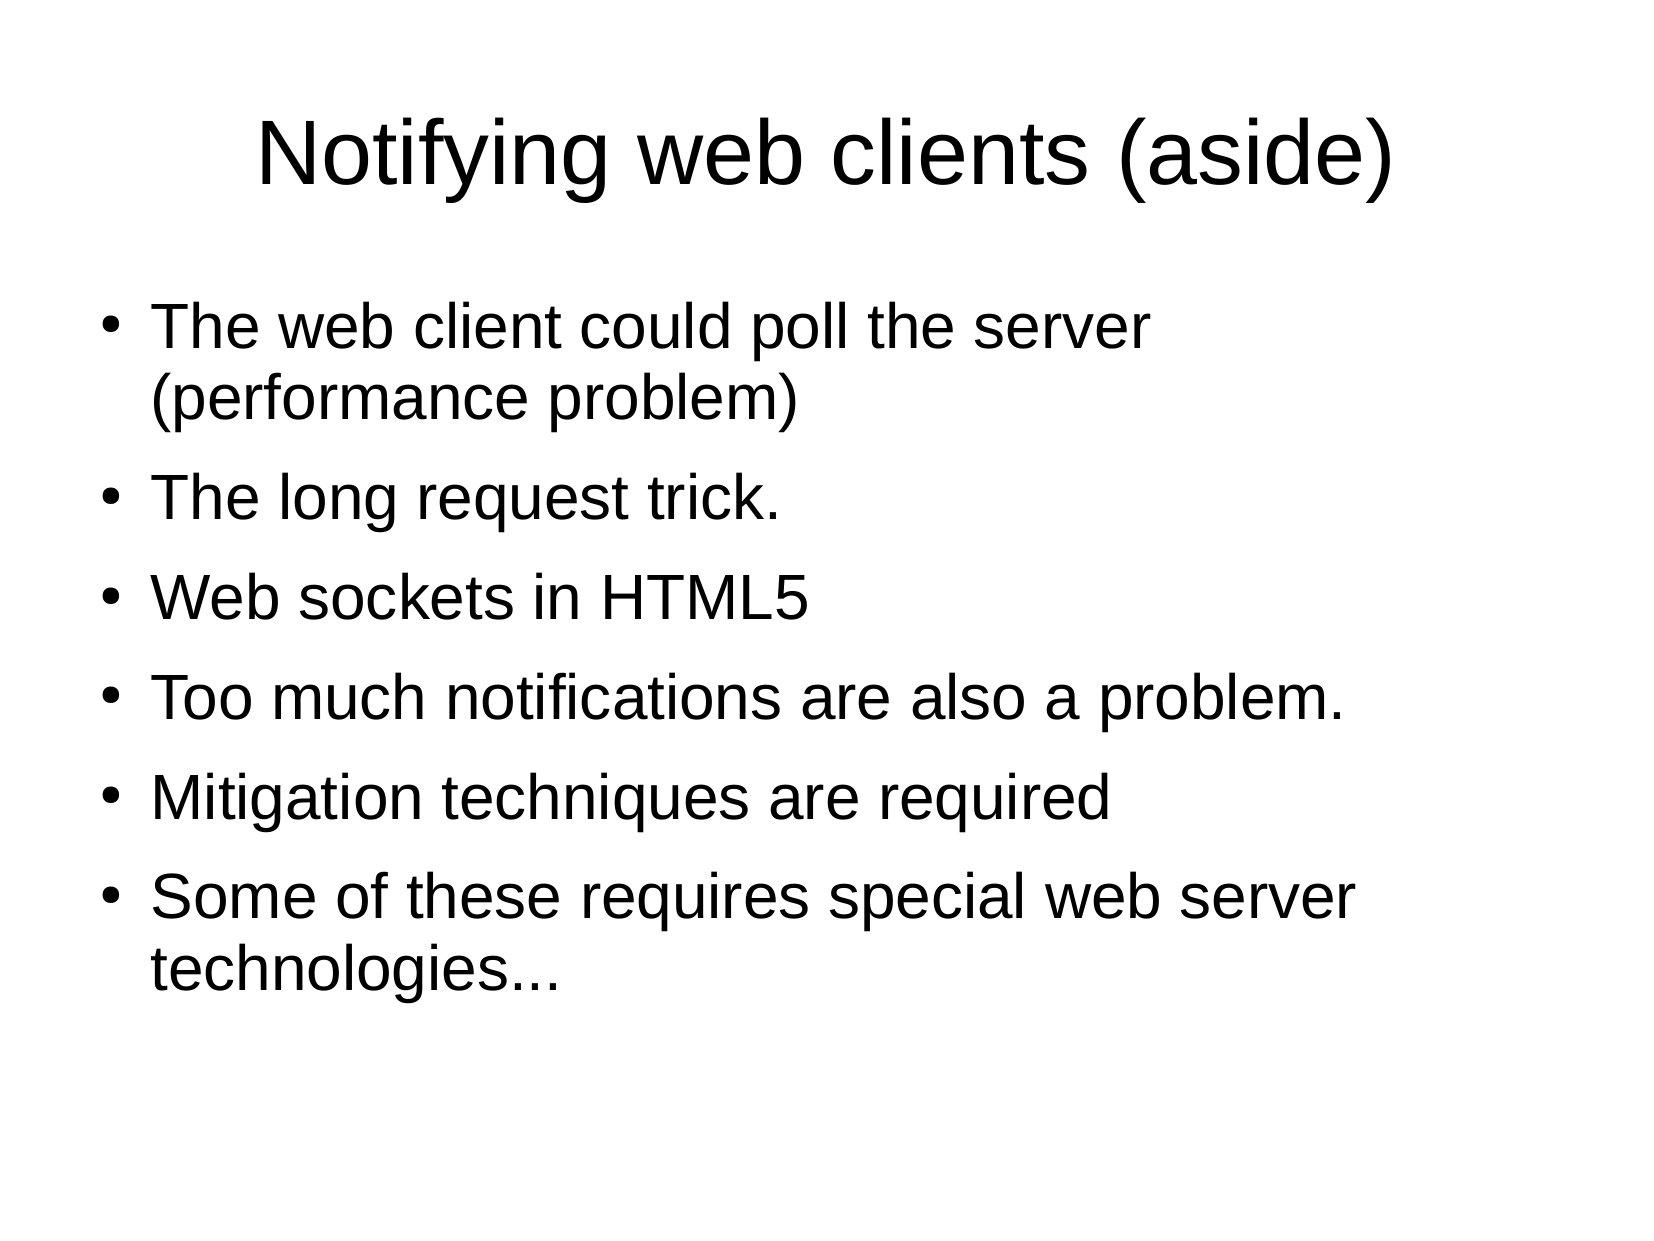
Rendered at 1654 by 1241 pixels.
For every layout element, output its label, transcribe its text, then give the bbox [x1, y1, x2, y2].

title Notifying web clients (aside) [82, 49, 1571, 257]
list The web client could poll the server (performance problem) The long request trick. Web sockets in HTML5 Too much notifications are also a problem. Mitigation techniques are required Some of these requires special web server technologies... [82, 290, 1538, 1010]
